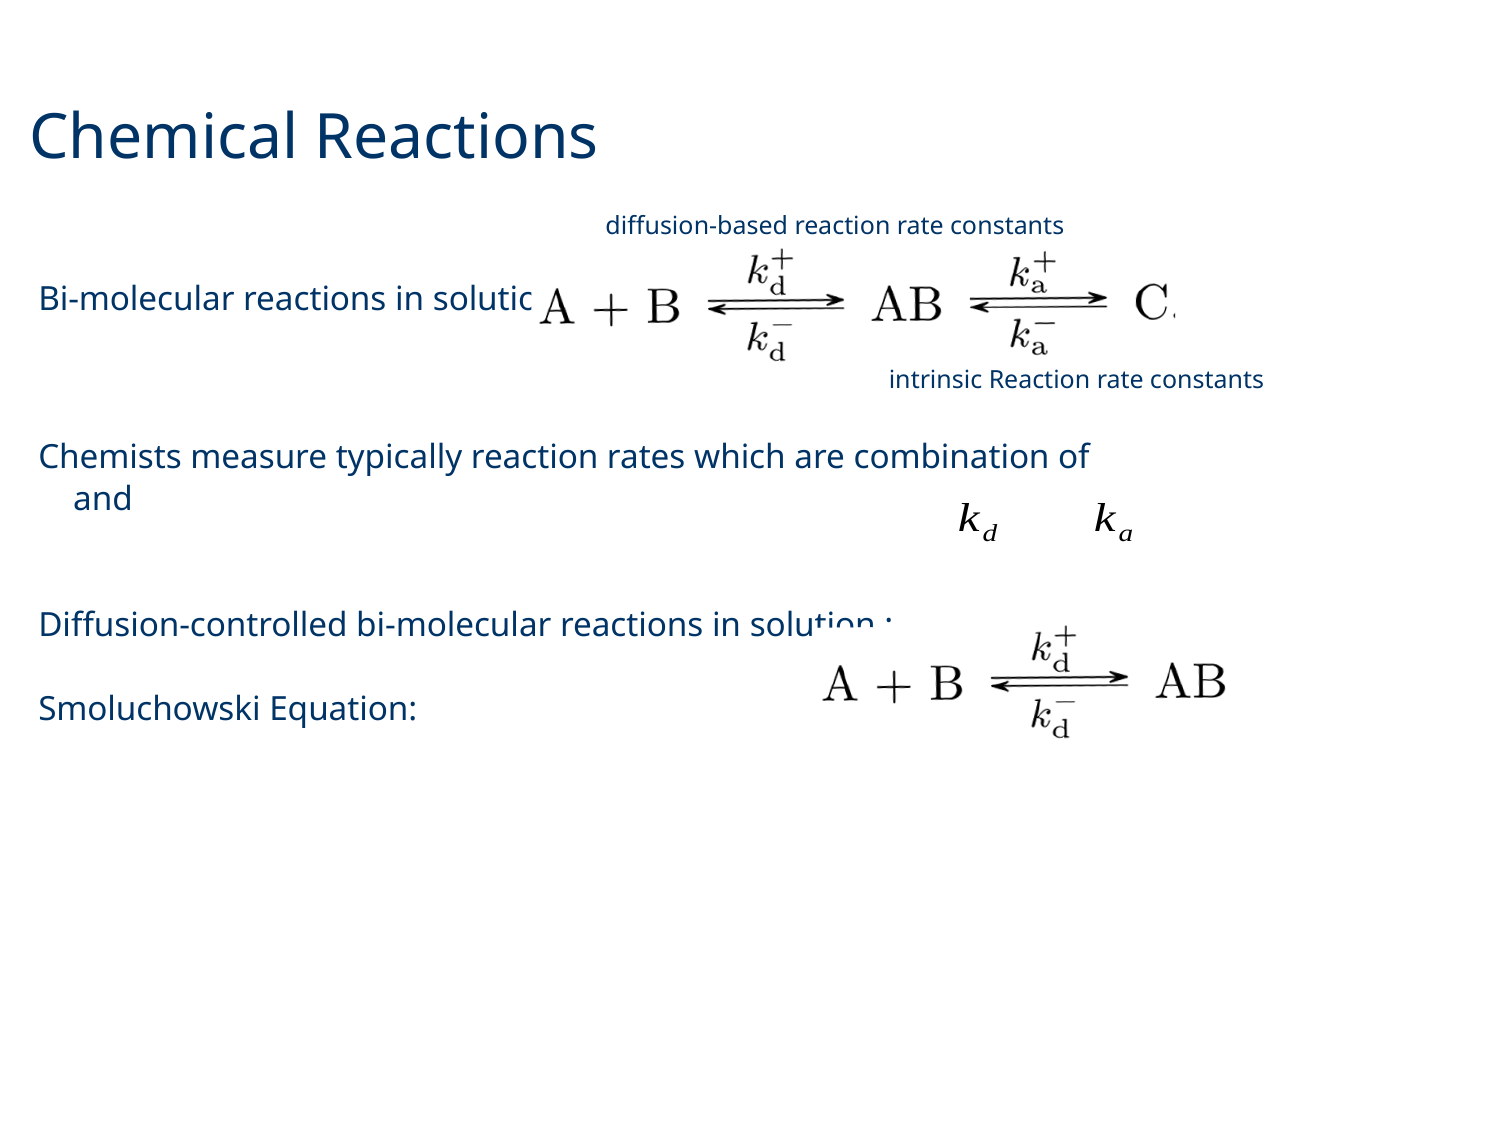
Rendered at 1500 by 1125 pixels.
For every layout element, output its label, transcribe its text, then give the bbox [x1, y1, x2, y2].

chart [945, 496, 1013, 547]
title Chemical Reactions [29, 103, 1448, 175]
text_box diffusion-based reaction rate constants [590, 200, 1002, 260]
picture [531, 189, 1176, 426]
text_box Bi-molecular reactions in solution: Chemists measure typically reaction rates which are combination of and Diffusion-controlled bi-molecular reactions in solution : Smoluchowski Equation: [23, 224, 1146, 1125]
picture [814, 566, 1247, 803]
chart [1081, 496, 1147, 547]
text_box intrinsic Reaction rate constants [874, 354, 1223, 414]
